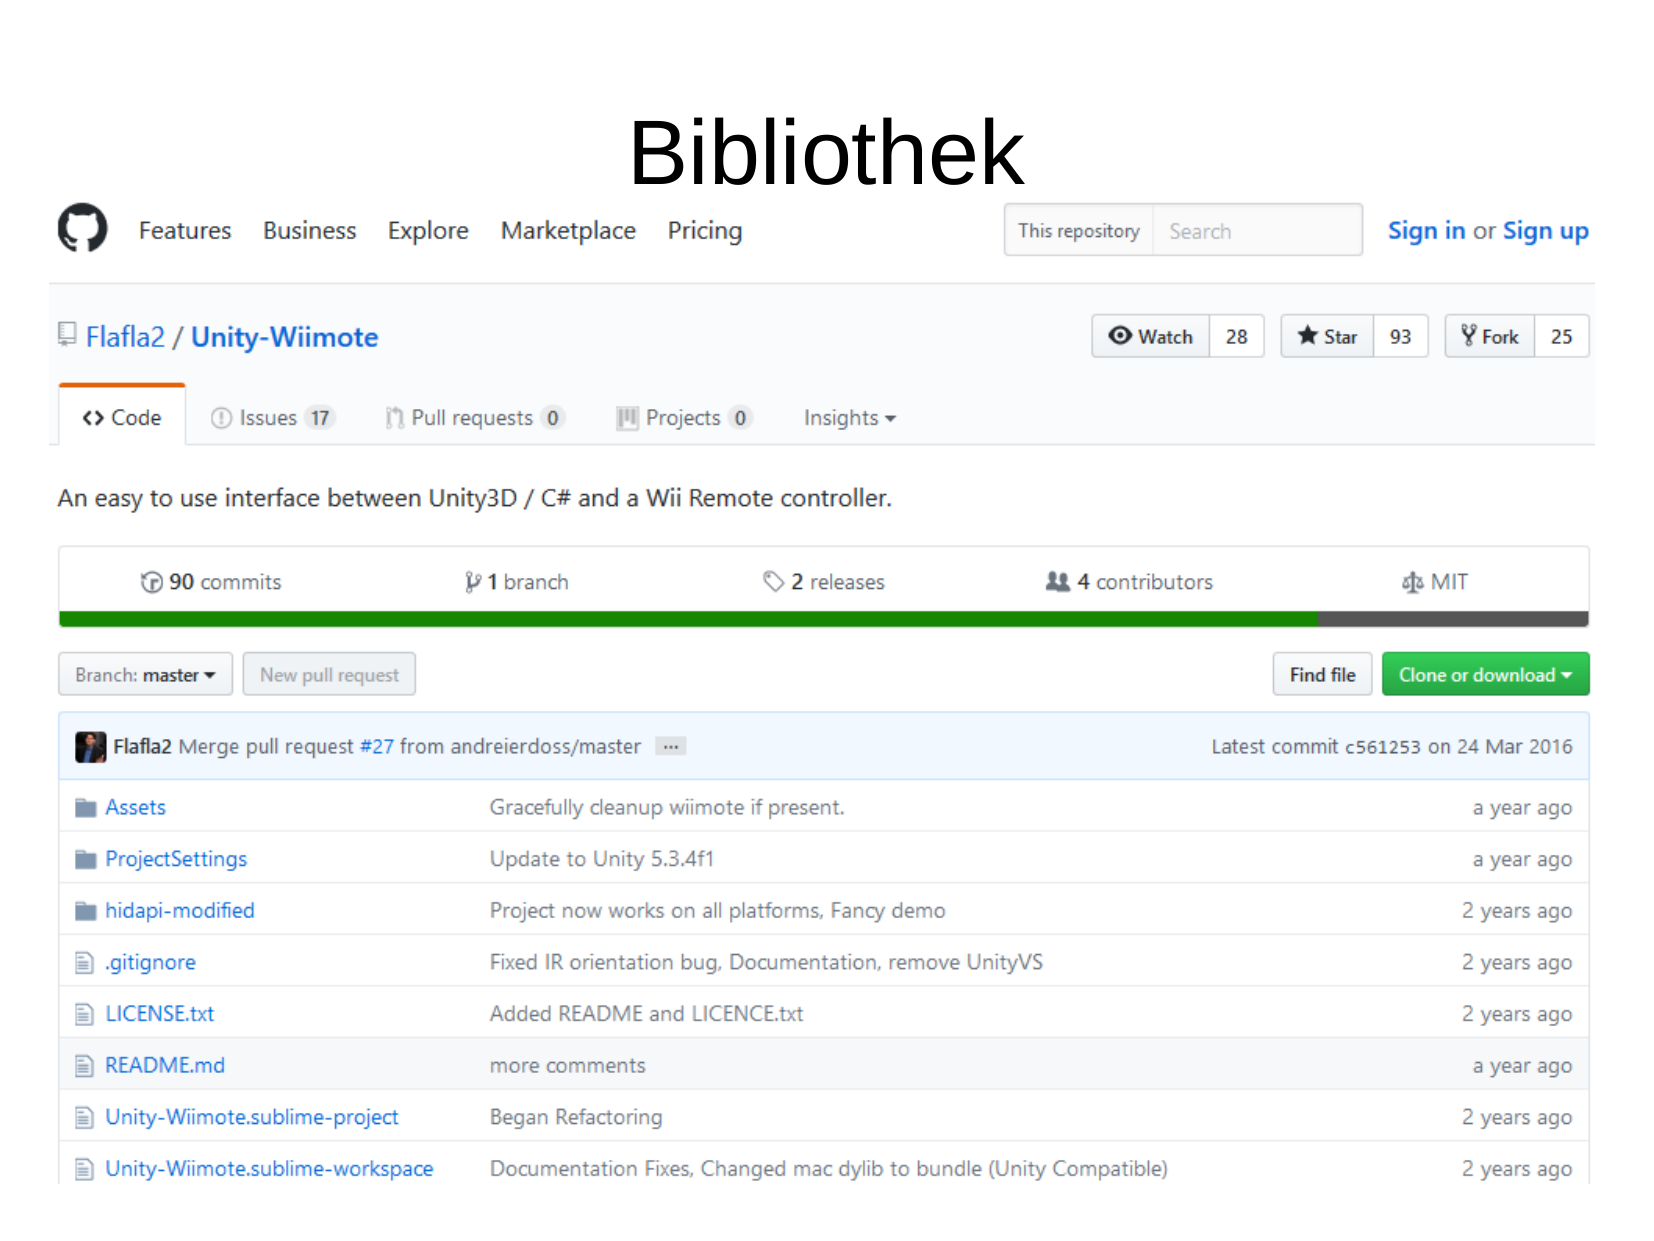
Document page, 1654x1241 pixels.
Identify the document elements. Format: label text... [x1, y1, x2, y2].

title Bibliothek [82, 49, 1571, 200]
picture [49, 200, 1595, 1184]
